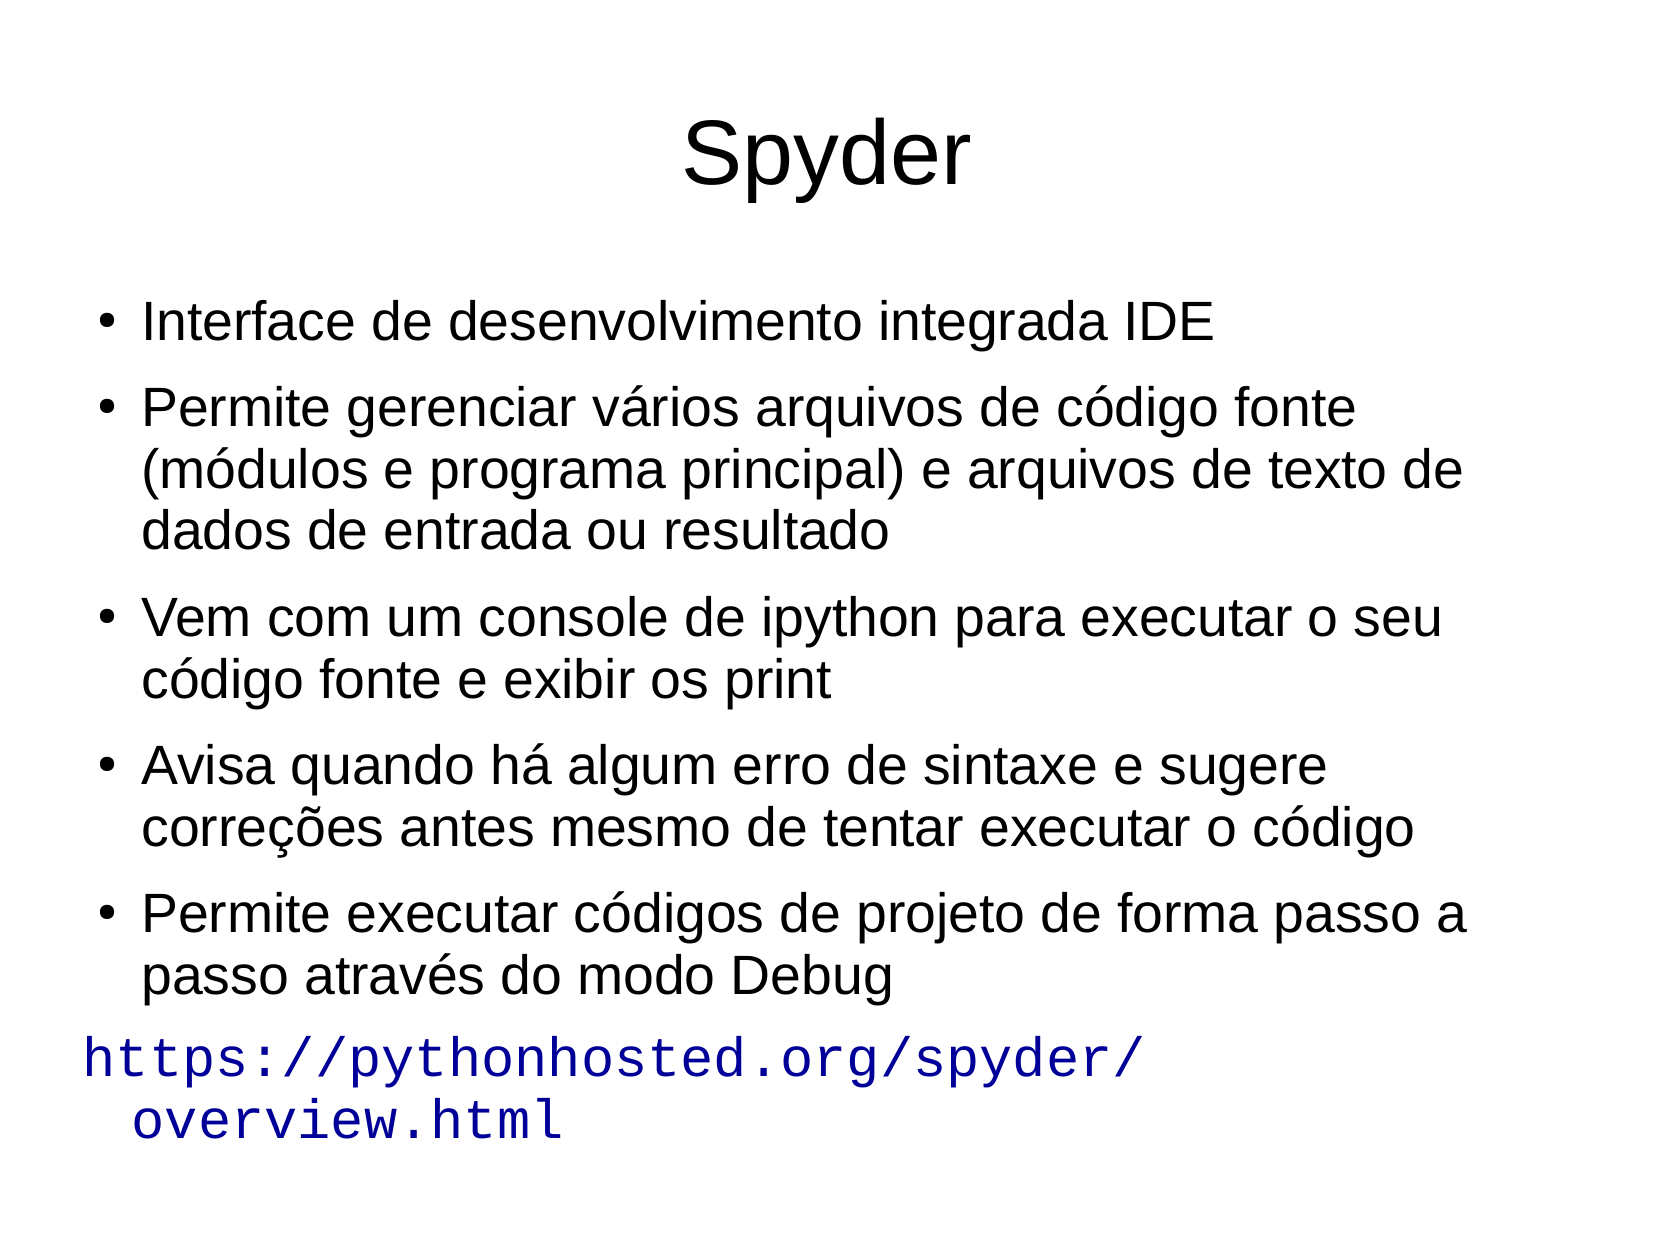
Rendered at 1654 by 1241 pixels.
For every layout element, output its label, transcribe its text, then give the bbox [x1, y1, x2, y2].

title Spyder [82, 49, 1571, 257]
list Interface de desenvolvimento integrada IDE Permite gerenciar vários arquivos de código fonte (módulos e programa principal) e arquivos de texto de dados de entrada ou resultado Vem com um console de ipython para executar o seu código fonte e exibir os print Avisa quando há algum erro de sintaxe e sugere correções antes mesmo de tentar executar o código Permite executar códigos de projeto de forma passo a passo através do modo Debug https://pythonhosted.org/spyder/ overview.html [82, 290, 1571, 1158]
